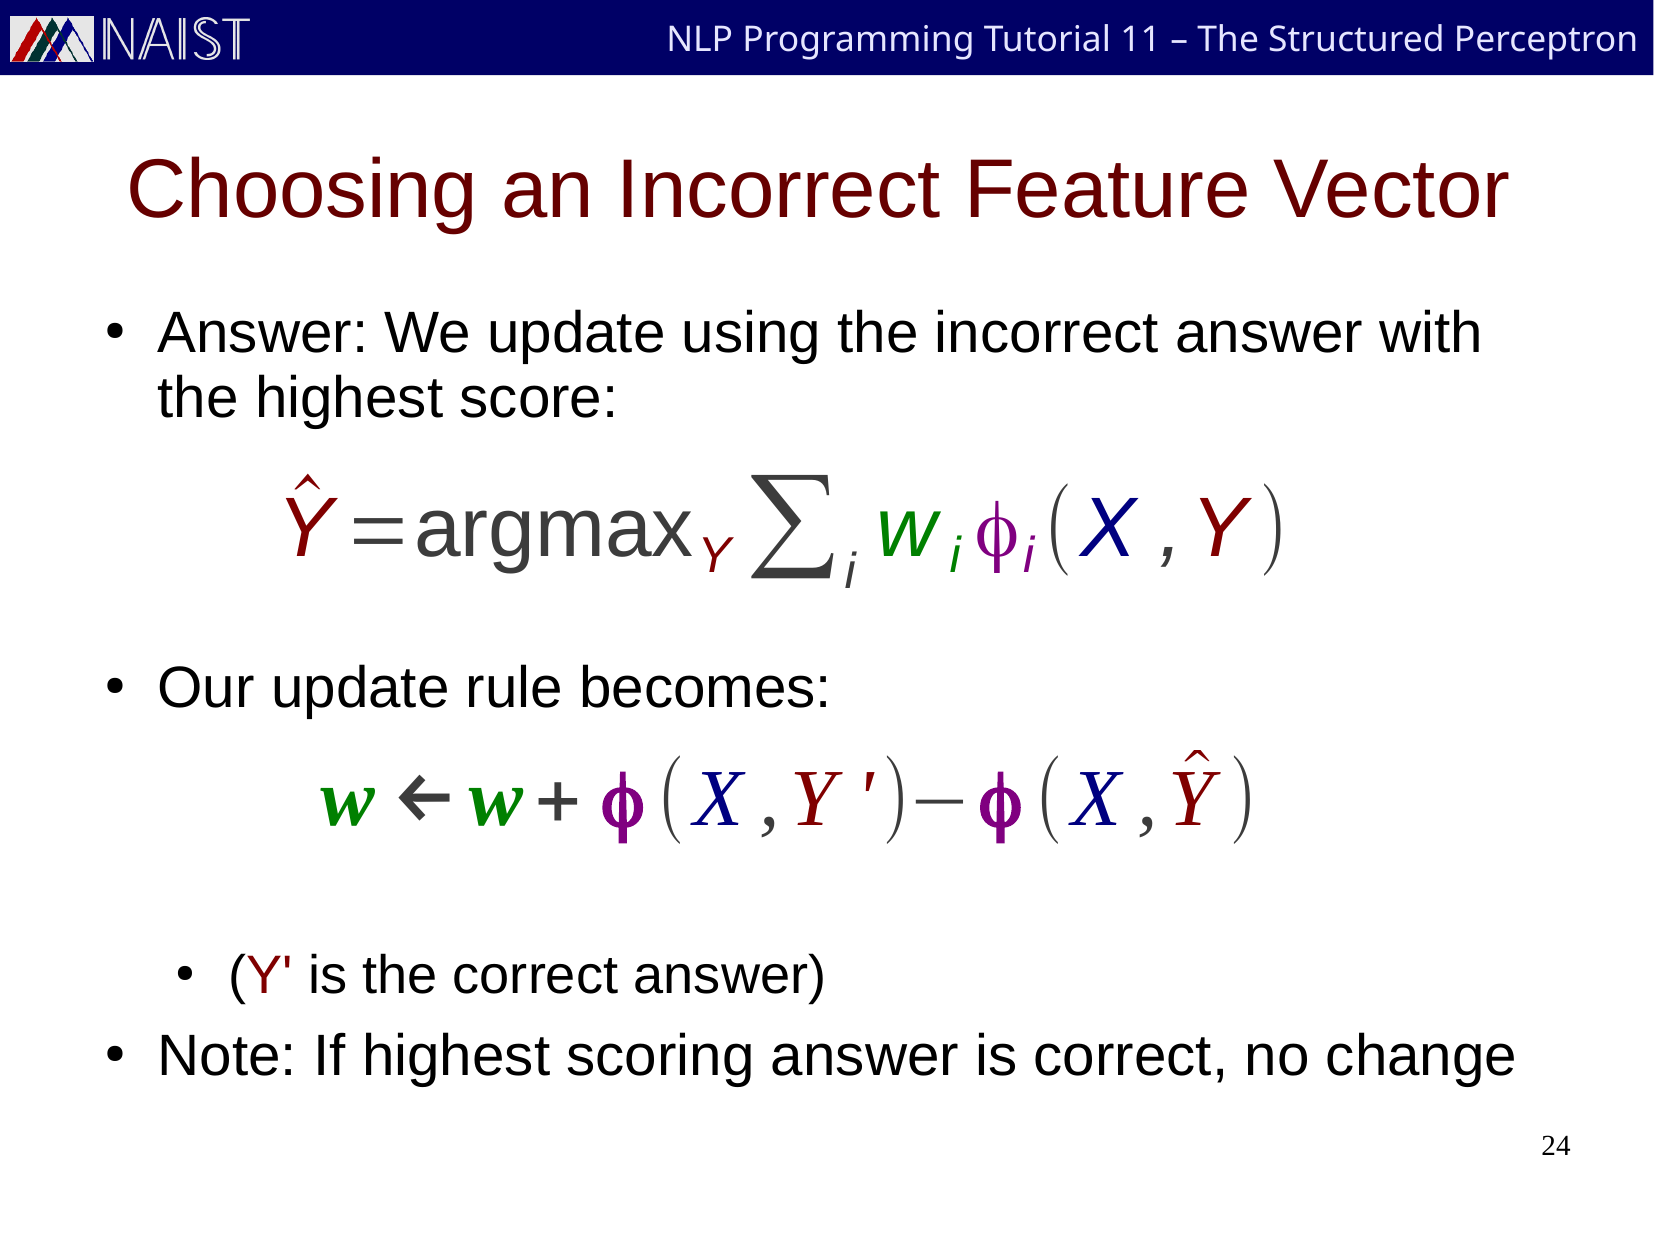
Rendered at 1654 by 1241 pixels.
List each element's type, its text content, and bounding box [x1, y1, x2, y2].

picture [10, 16, 94, 62]
chart [294, 750, 1276, 848]
list Answer: We update using the incorrect answer with the highest score: Our update rule becomes: (Y' is the correct answer) Note: If highest scoring answer is correct, no change [86, 300, 1576, 1119]
title Choosing an Incorrect Feature Vector [75, 92, 1564, 285]
picture [102, 17, 251, 60]
chart [256, 466, 1307, 601]
